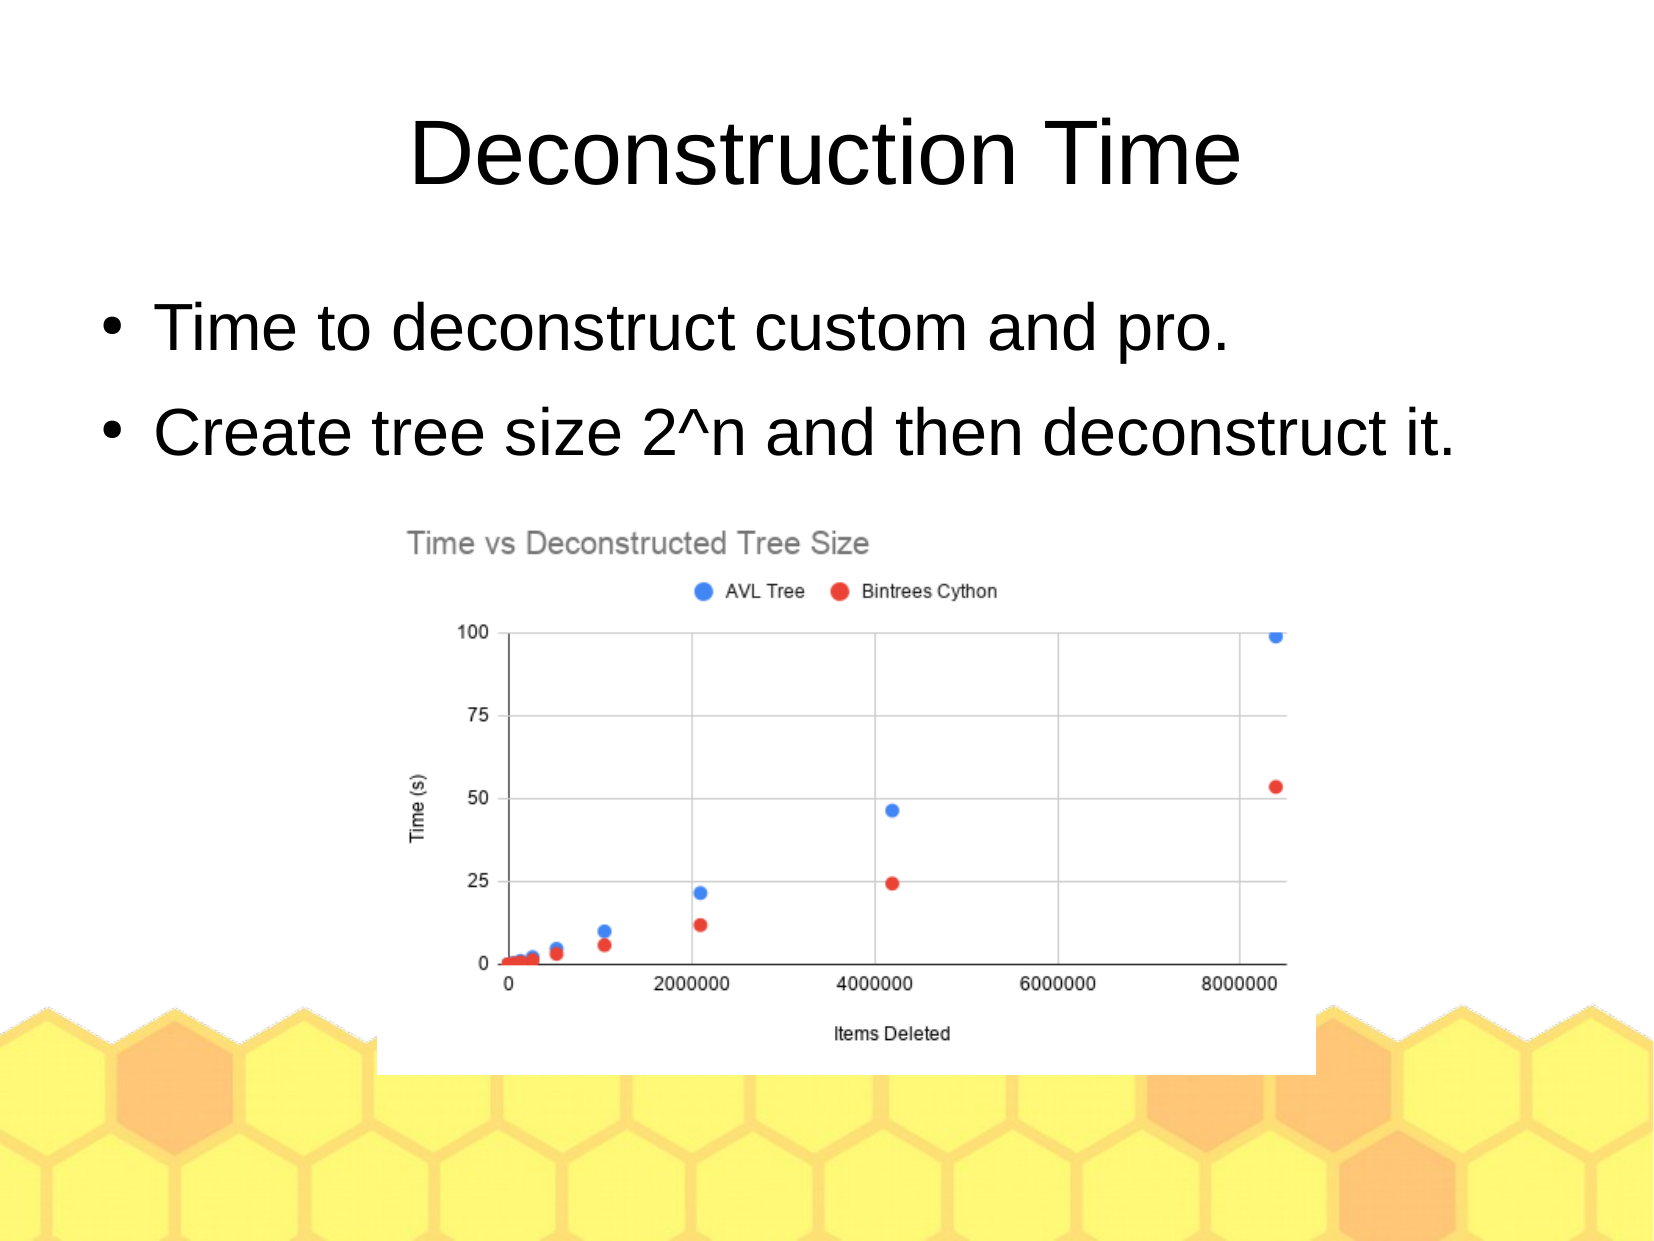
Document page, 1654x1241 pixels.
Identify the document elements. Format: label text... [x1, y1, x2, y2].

list Time to deconstruct custom and pro. Create tree size 2^n and then deconstruct it. [82, 290, 1571, 1010]
picture [0, 495, 1654, 1241]
title Deconstruction Time [82, 49, 1571, 257]
